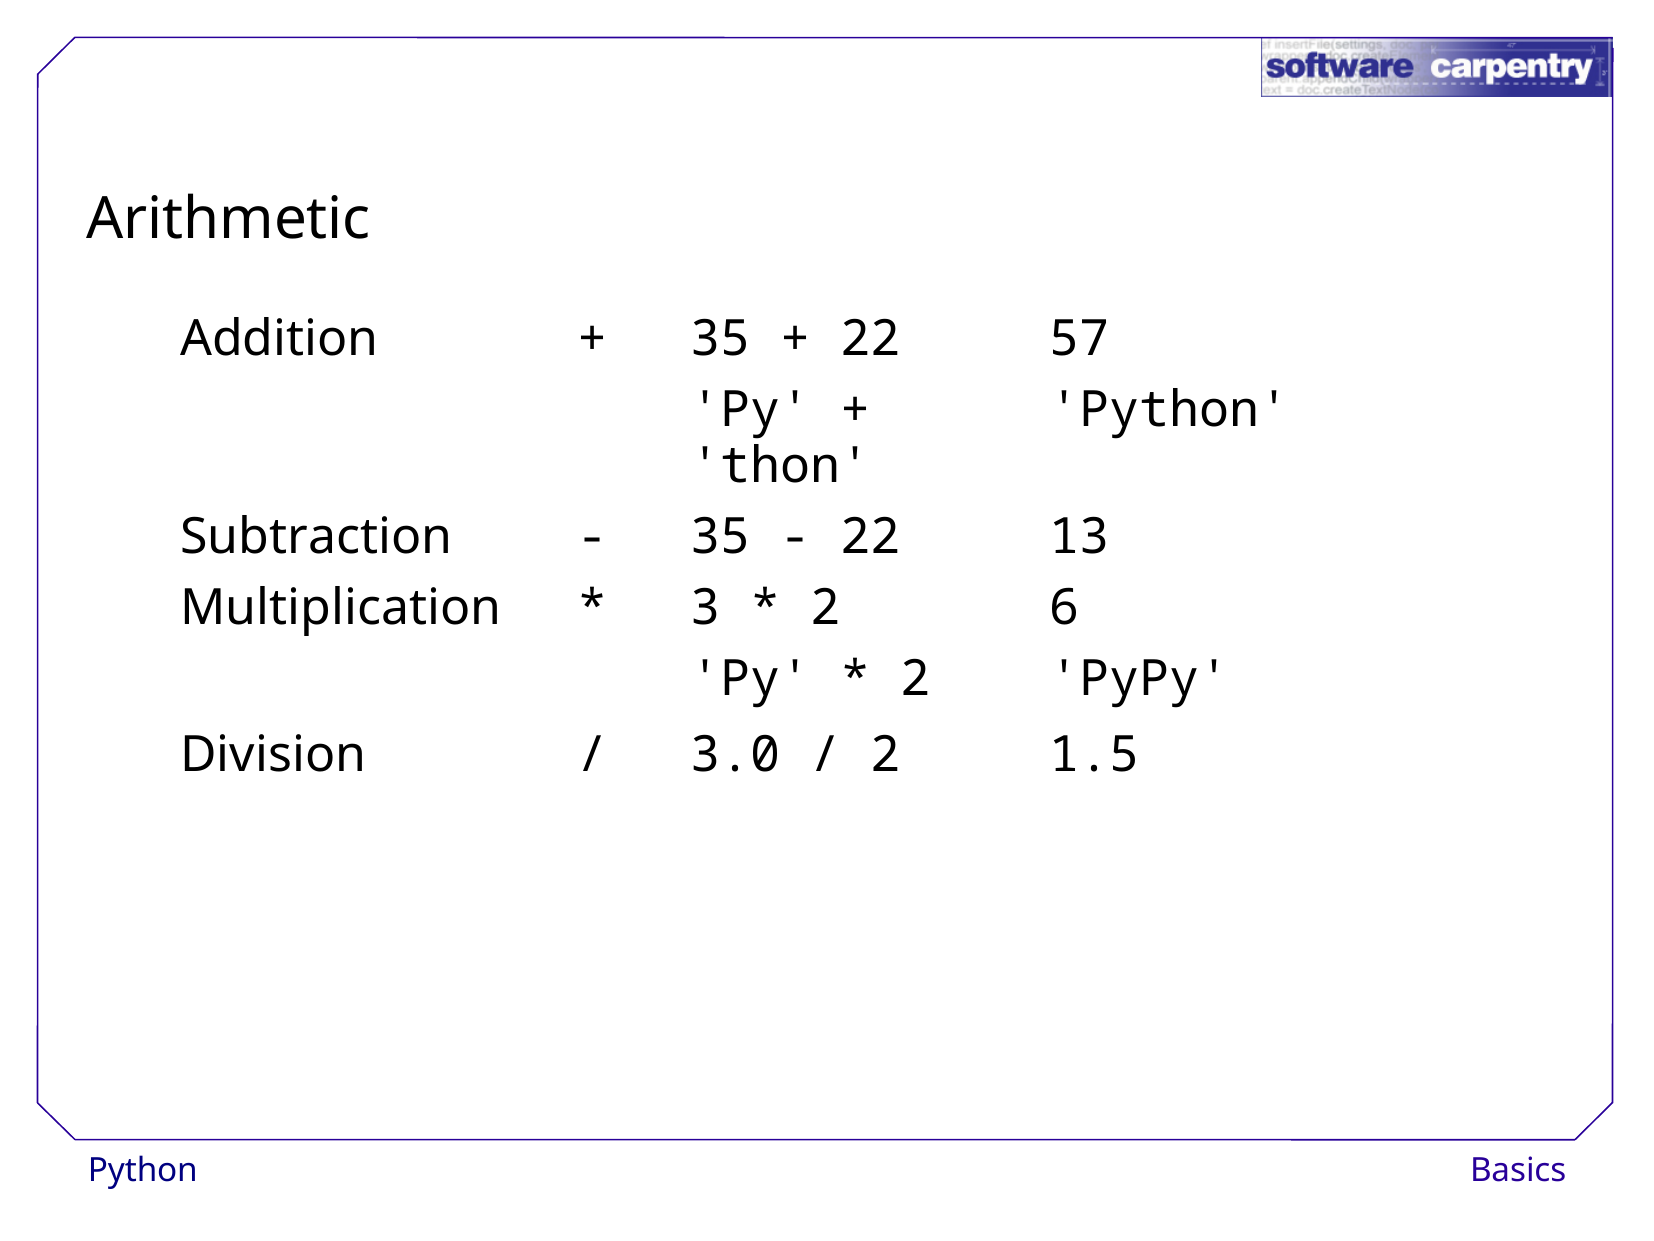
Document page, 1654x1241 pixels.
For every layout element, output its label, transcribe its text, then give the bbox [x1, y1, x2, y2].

table_cell * [562, 572, 676, 643]
table_cell 'Py' + 'thon' [676, 374, 1035, 501]
table_cell 35 - 22 [676, 501, 1035, 572]
table_cell Division [165, 719, 562, 790]
table_cell [165, 643, 562, 719]
table_cell [165, 374, 562, 501]
table_cell Subtraction [165, 501, 562, 572]
table_cell [562, 374, 676, 501]
table_header Addition [165, 303, 562, 374]
table_cell 'Py' * 2 [676, 643, 1035, 719]
table_cell 3.0 / 2 [676, 719, 1035, 790]
table_cell - [562, 501, 676, 572]
table_cell 6 [1035, 572, 1441, 643]
table_header + [562, 303, 676, 374]
table_cell 'Python' [1035, 374, 1441, 501]
table_cell [562, 643, 676, 719]
table_cell / [562, 719, 676, 790]
table_header 35 + 22 [676, 303, 1035, 374]
table_cell Multiplication [165, 572, 562, 643]
table_header 57 [1035, 303, 1441, 374]
table_cell 3 * 2 [676, 572, 1035, 643]
table_cell 1.5 [1035, 719, 1441, 790]
table_cell 13 [1035, 501, 1441, 572]
text_box Arithmetic [71, 138, 536, 259]
picture [1261, 39, 1613, 97]
table_cell 'PyPy' [1035, 643, 1441, 719]
